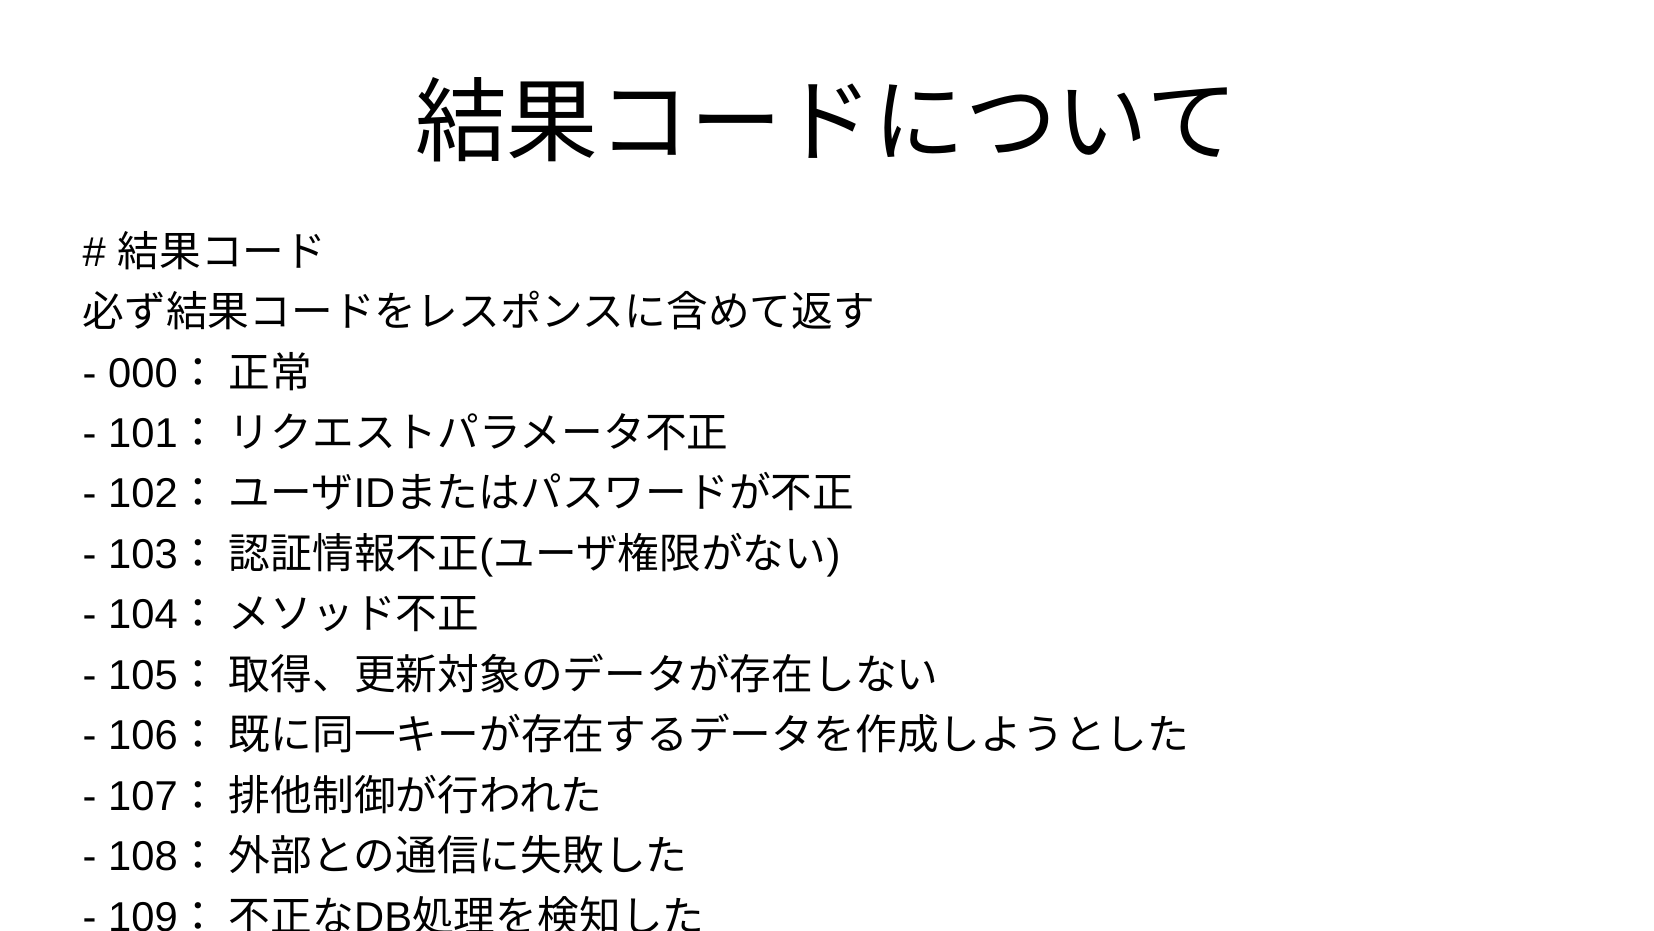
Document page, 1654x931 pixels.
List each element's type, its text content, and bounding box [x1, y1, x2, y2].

title 結果コードについて [82, 37, 1571, 193]
subtitle # 結果コード 必ず結果コードをレスポンスに含めて返す - 000： 正常 - 101： リクエストパラメータ不正 - 102： ユーザIDまたはパスワードが不正 - 103： 認証情報不正(ユーザ権限がない) - 104： メソッド不正 - 105： 取得、更新対象のデータが存在しない - 106： 既に同一キーが存在するデータを作成しようとした - 107： 排他制御が行われた - 108： 外部との通信に失敗した - 109： 不正なDB処理を検知した [82, 217, 1571, 781]
